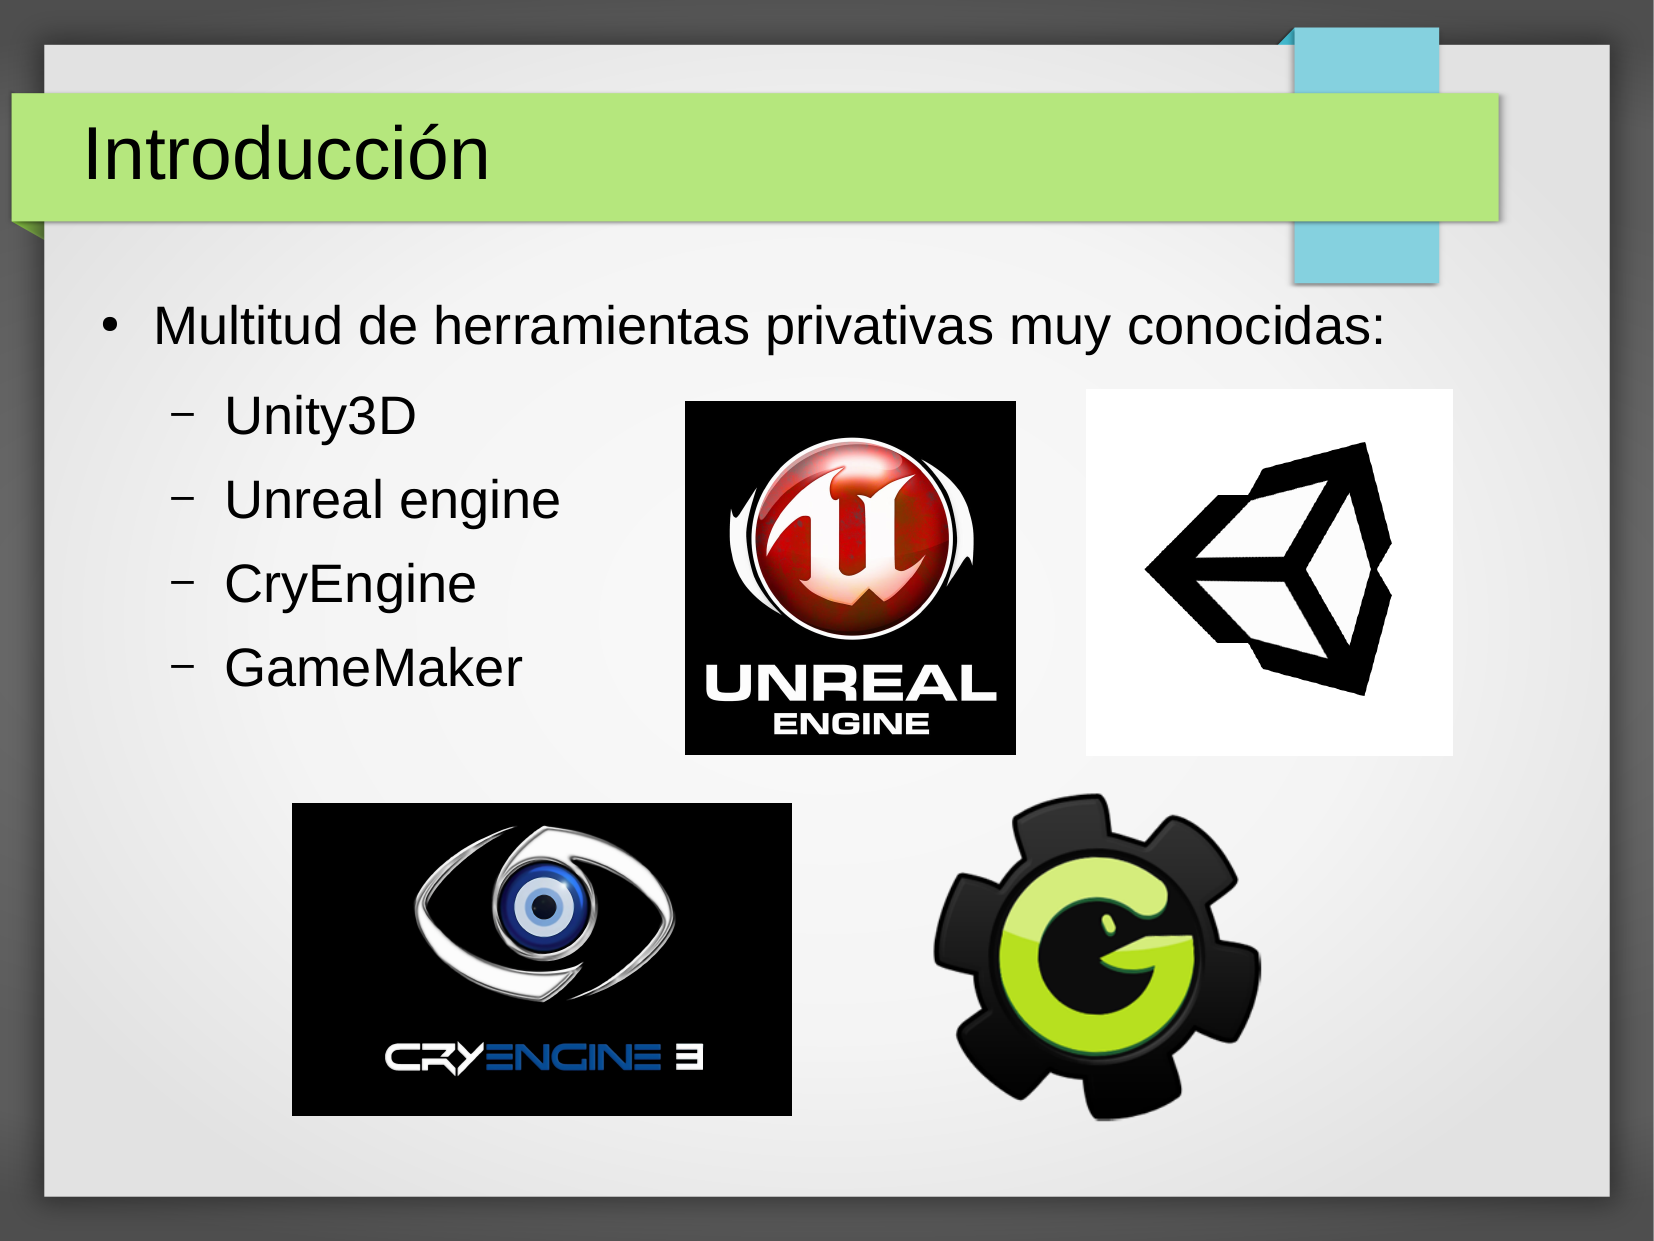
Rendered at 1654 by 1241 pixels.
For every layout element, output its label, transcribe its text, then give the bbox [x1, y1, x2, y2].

title Introducción [82, 94, 1264, 213]
list Multitud de herramientas privativas muy conocidas: Unity3D Unreal engine CryEngine GameMaker [82, 295, 1571, 1015]
picture [0, 0, 1654, 1241]
